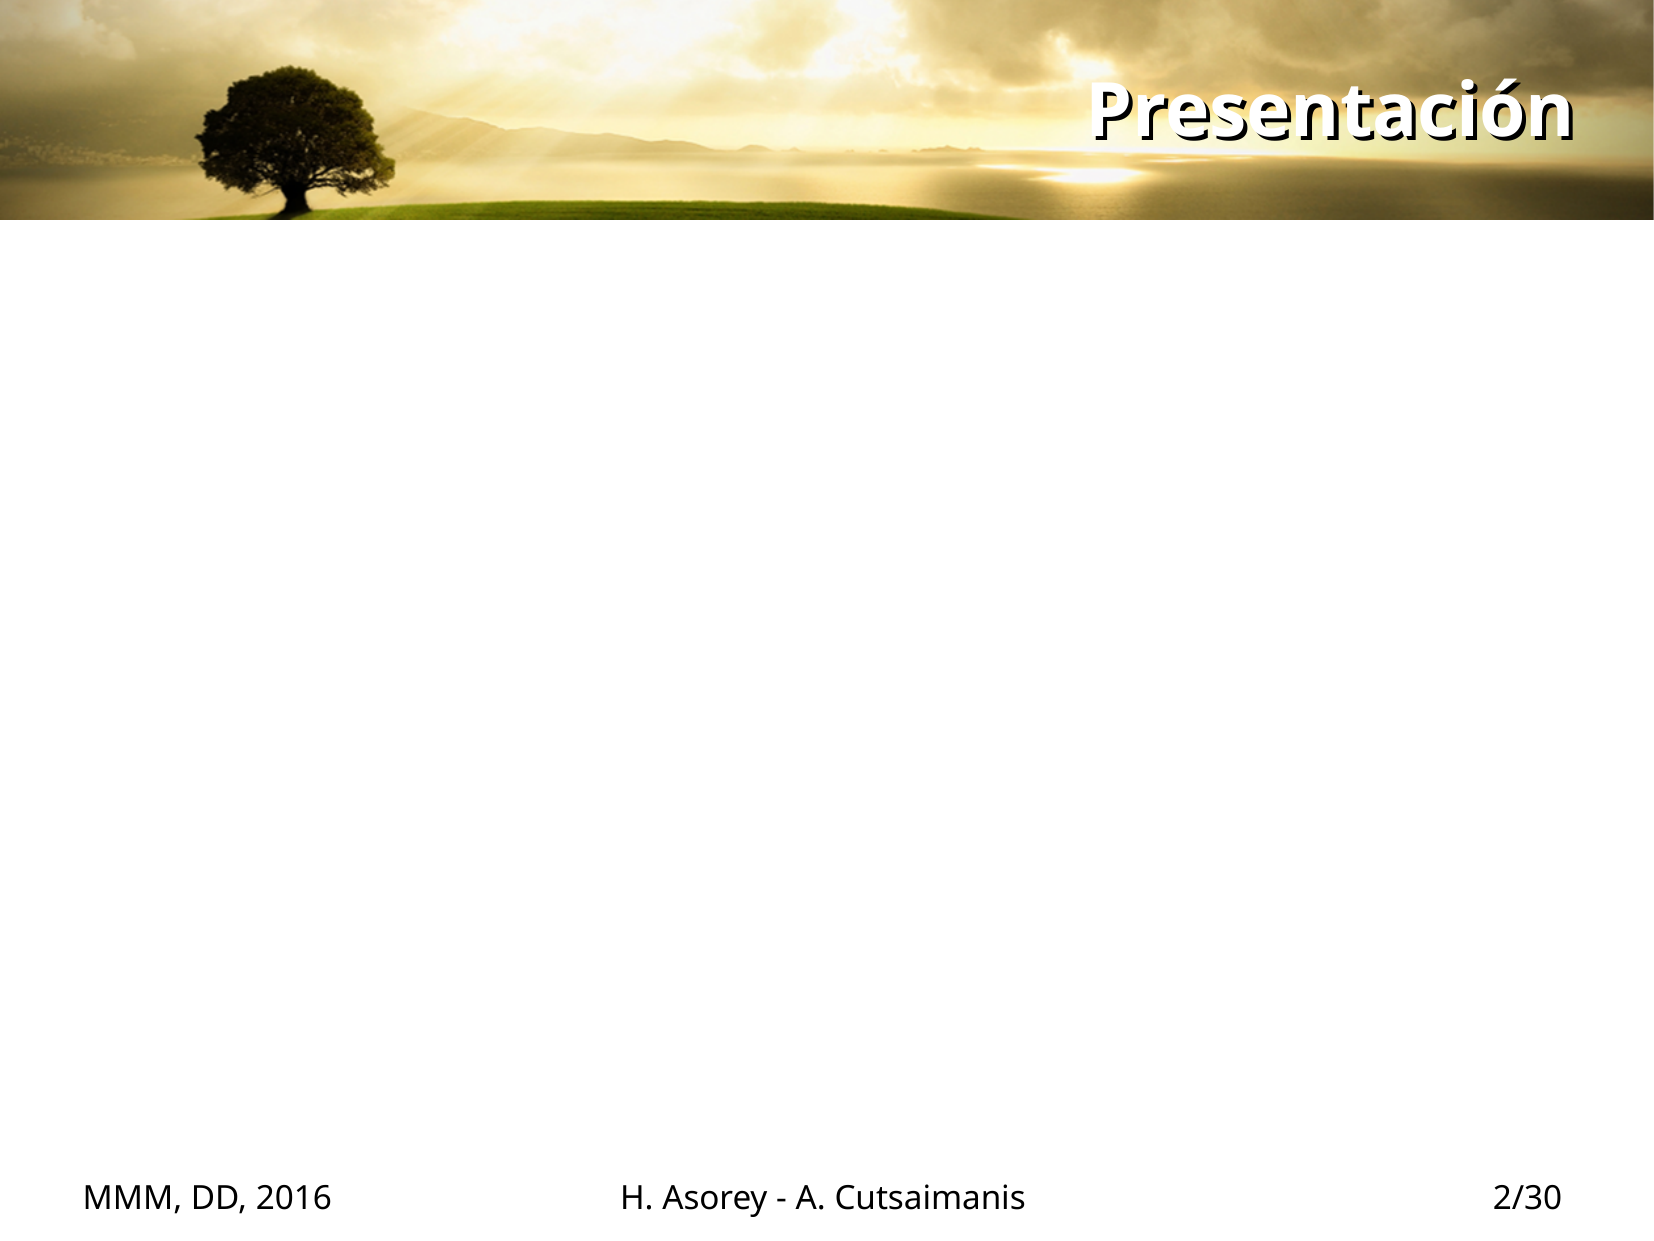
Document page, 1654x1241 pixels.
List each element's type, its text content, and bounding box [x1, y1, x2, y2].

title Presentación [86, 34, 1576, 181]
picture [0, 0, 1654, 220]
